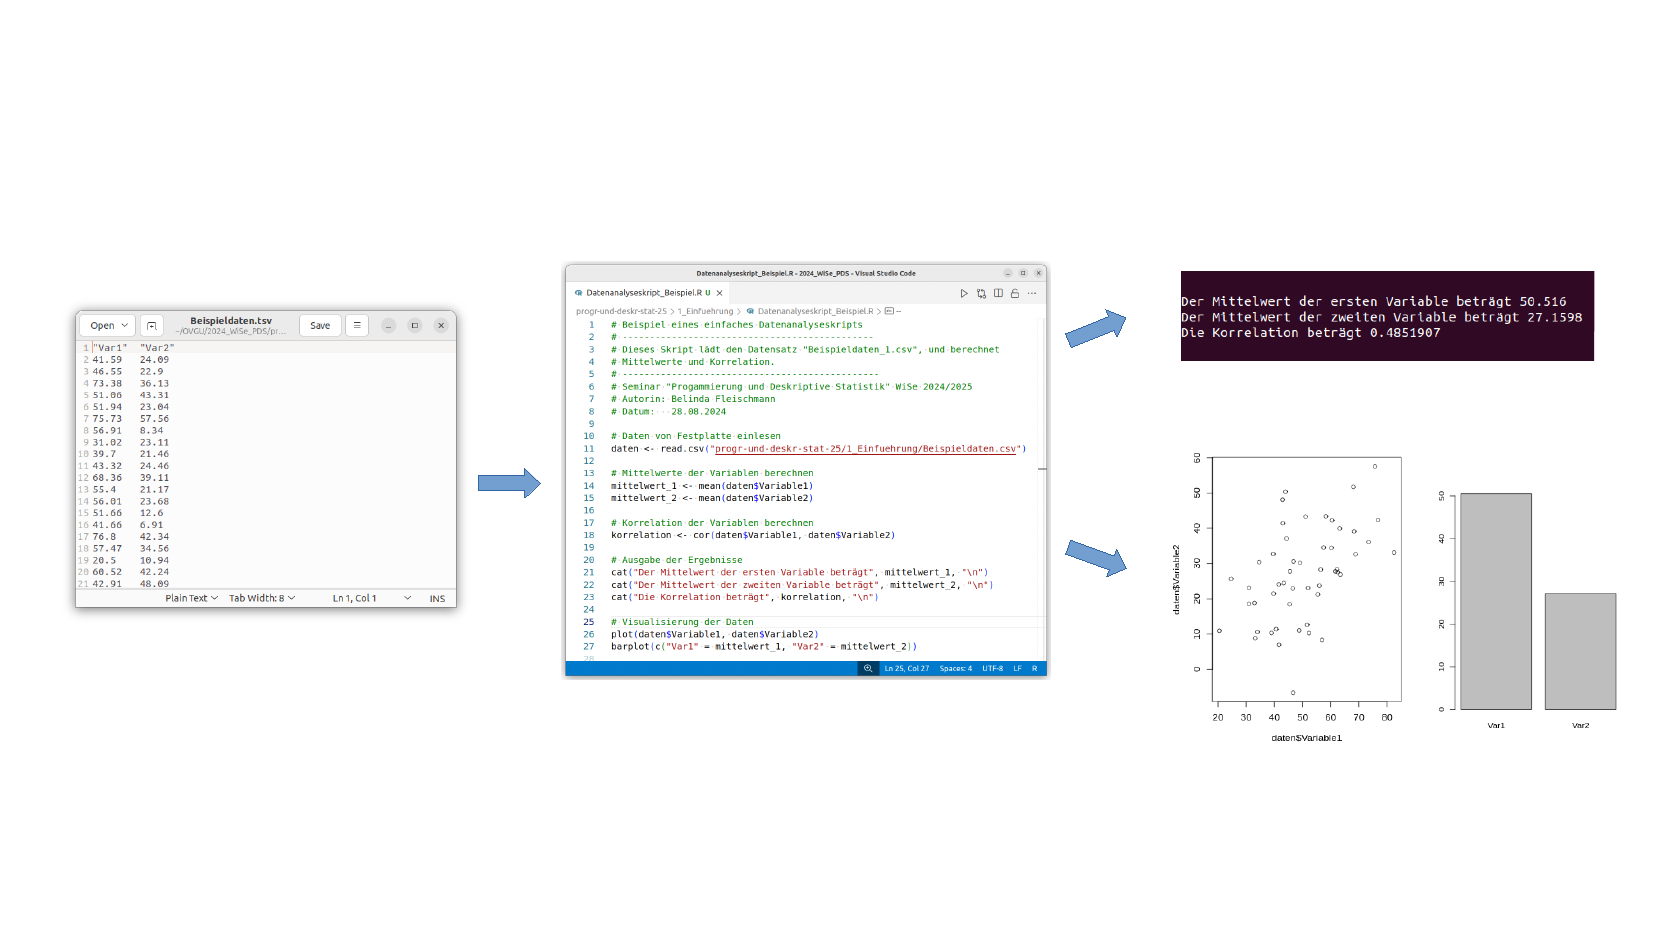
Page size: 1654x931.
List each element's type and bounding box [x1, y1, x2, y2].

picture [58, 295, 473, 626]
picture [1181, 271, 1595, 361]
text_box [1065, 309, 1126, 348]
picture [561, 261, 1051, 680]
picture [1163, 419, 1647, 748]
text_box [1065, 540, 1127, 577]
text_box [478, 468, 541, 498]
